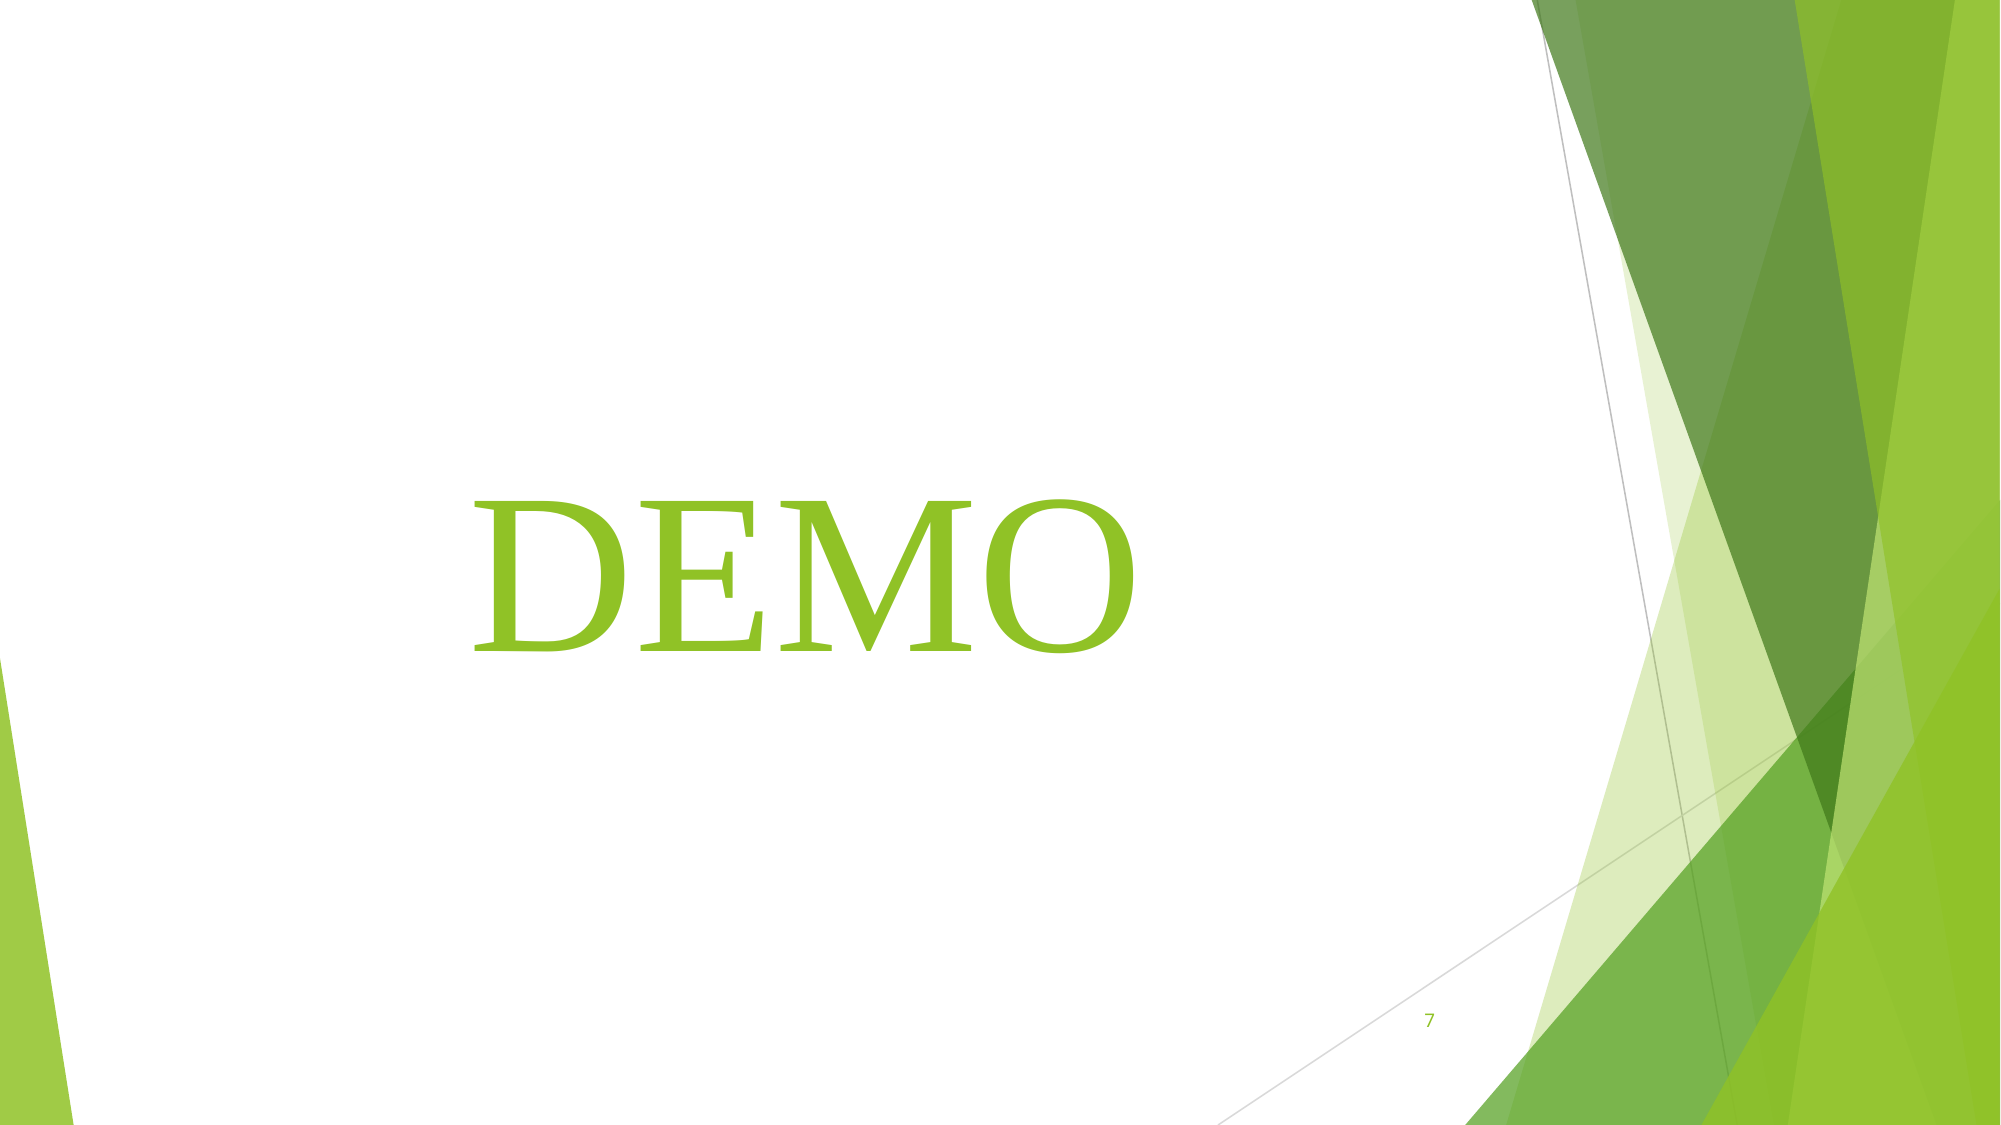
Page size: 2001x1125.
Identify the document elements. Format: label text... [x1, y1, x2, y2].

text_box <編號> [1409, 991, 1522, 1051]
title DEMO [364, 414, 1248, 755]
